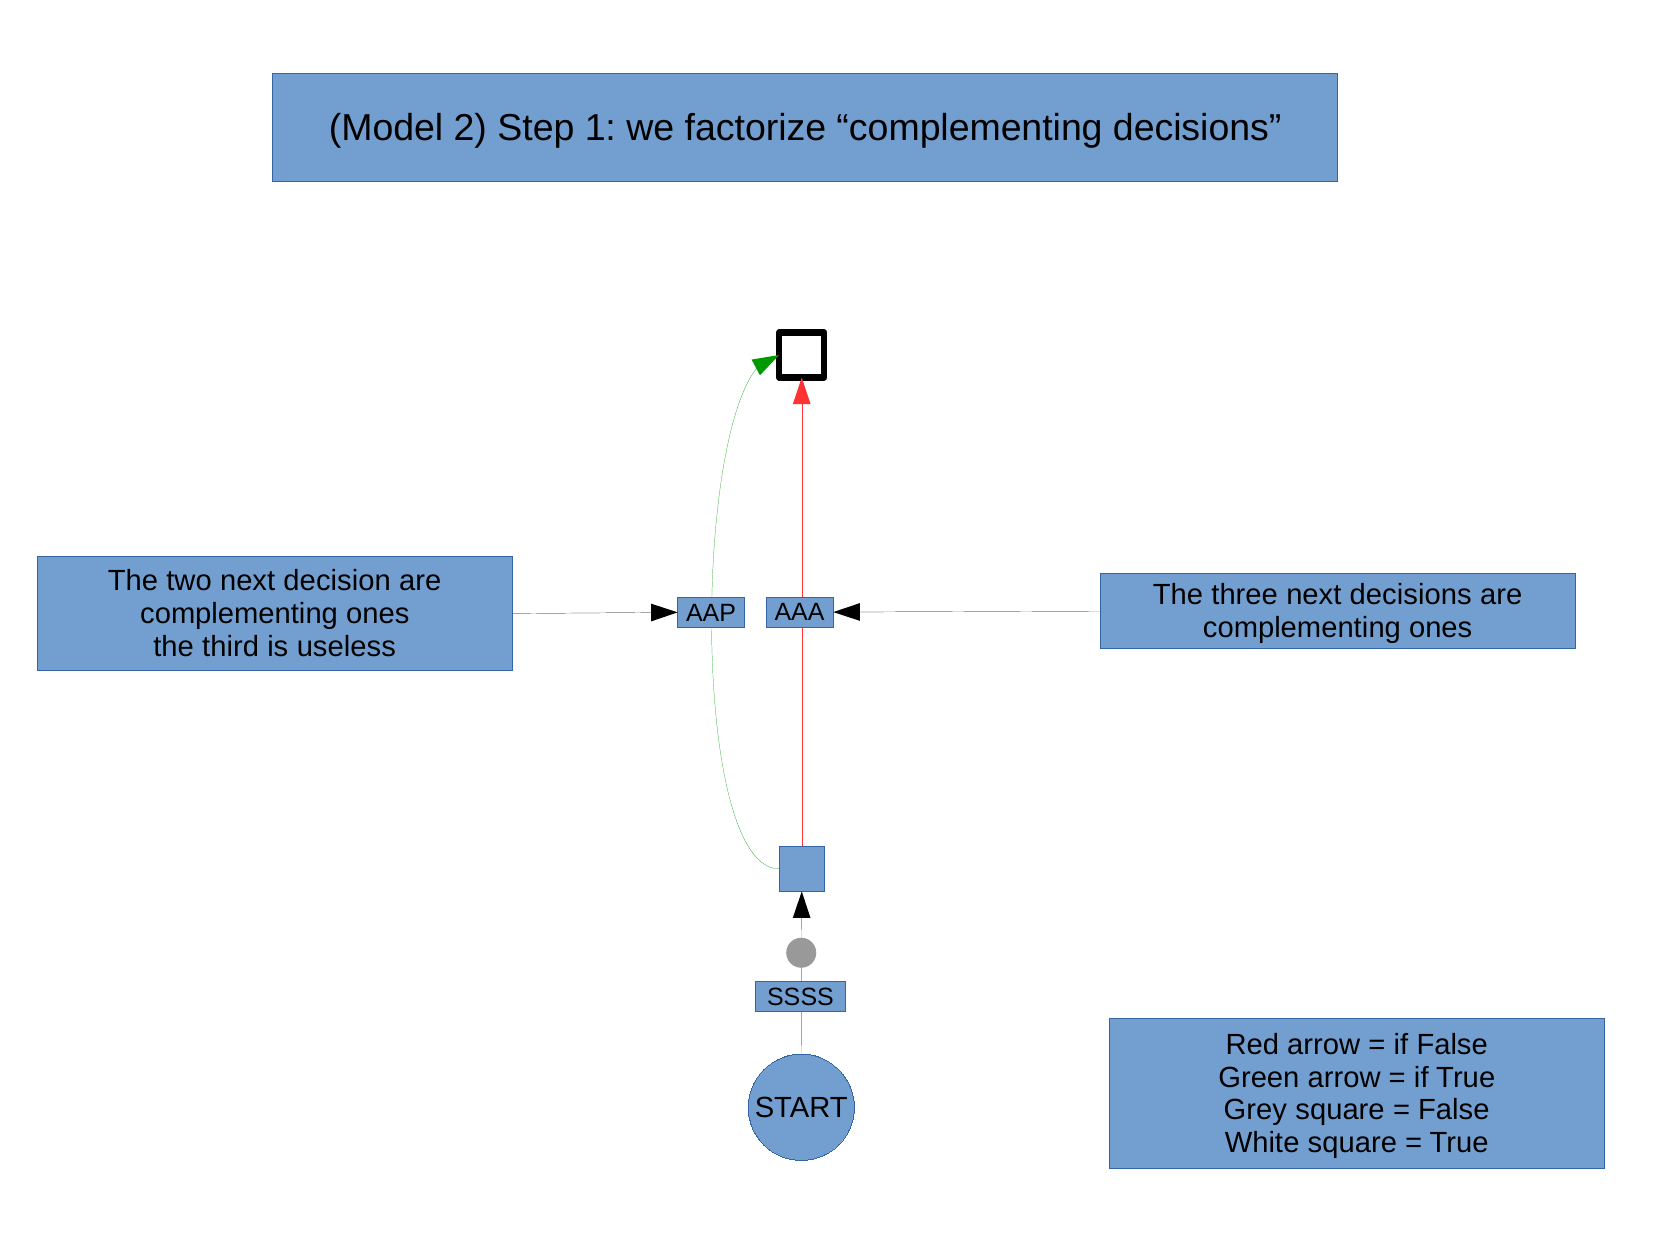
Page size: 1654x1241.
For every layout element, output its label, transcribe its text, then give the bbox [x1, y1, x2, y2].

text_box Red arrow = if False Green arrow = if True Grey square = False White square = True [1109, 1018, 1605, 1169]
text_box [786, 937, 817, 968]
text_box (Model 2) Step 1: we factorize “complementing decisions” [272, 73, 1338, 182]
text_box The two next decision are complementing ones the third is useless [37, 556, 513, 671]
text_box [779, 846, 825, 892]
text_box AAA [766, 597, 834, 628]
text_box [779, 332, 825, 378]
text_box The three next decisions are complementing ones [1100, 573, 1576, 649]
text_box AAP [677, 597, 745, 628]
text_box SSSS [755, 981, 846, 1012]
text_box START [748, 1054, 855, 1161]
